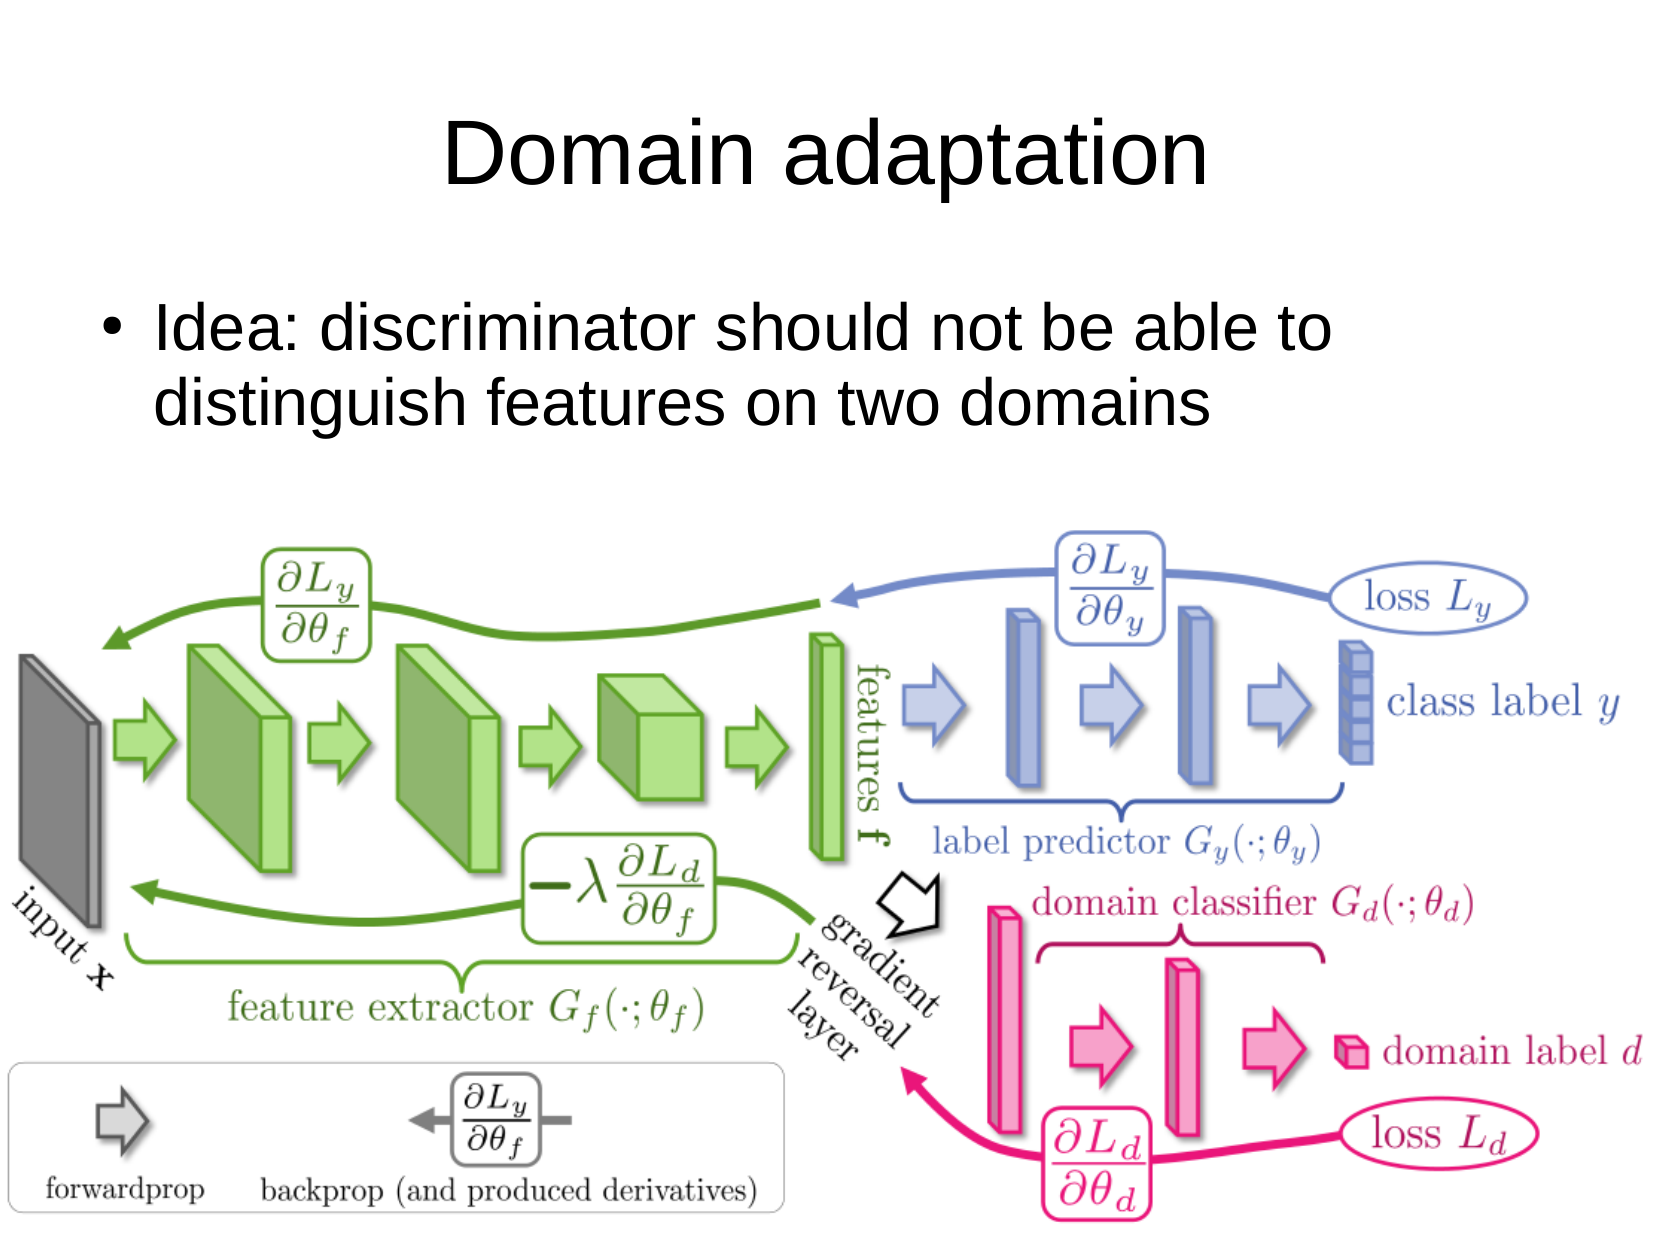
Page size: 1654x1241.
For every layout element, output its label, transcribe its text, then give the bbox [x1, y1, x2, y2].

title Domain adaptation [82, 49, 1571, 257]
list Idea: discriminator should not be able to distinguish features on two domains [82, 290, 1571, 529]
picture [2, 529, 1654, 1225]
